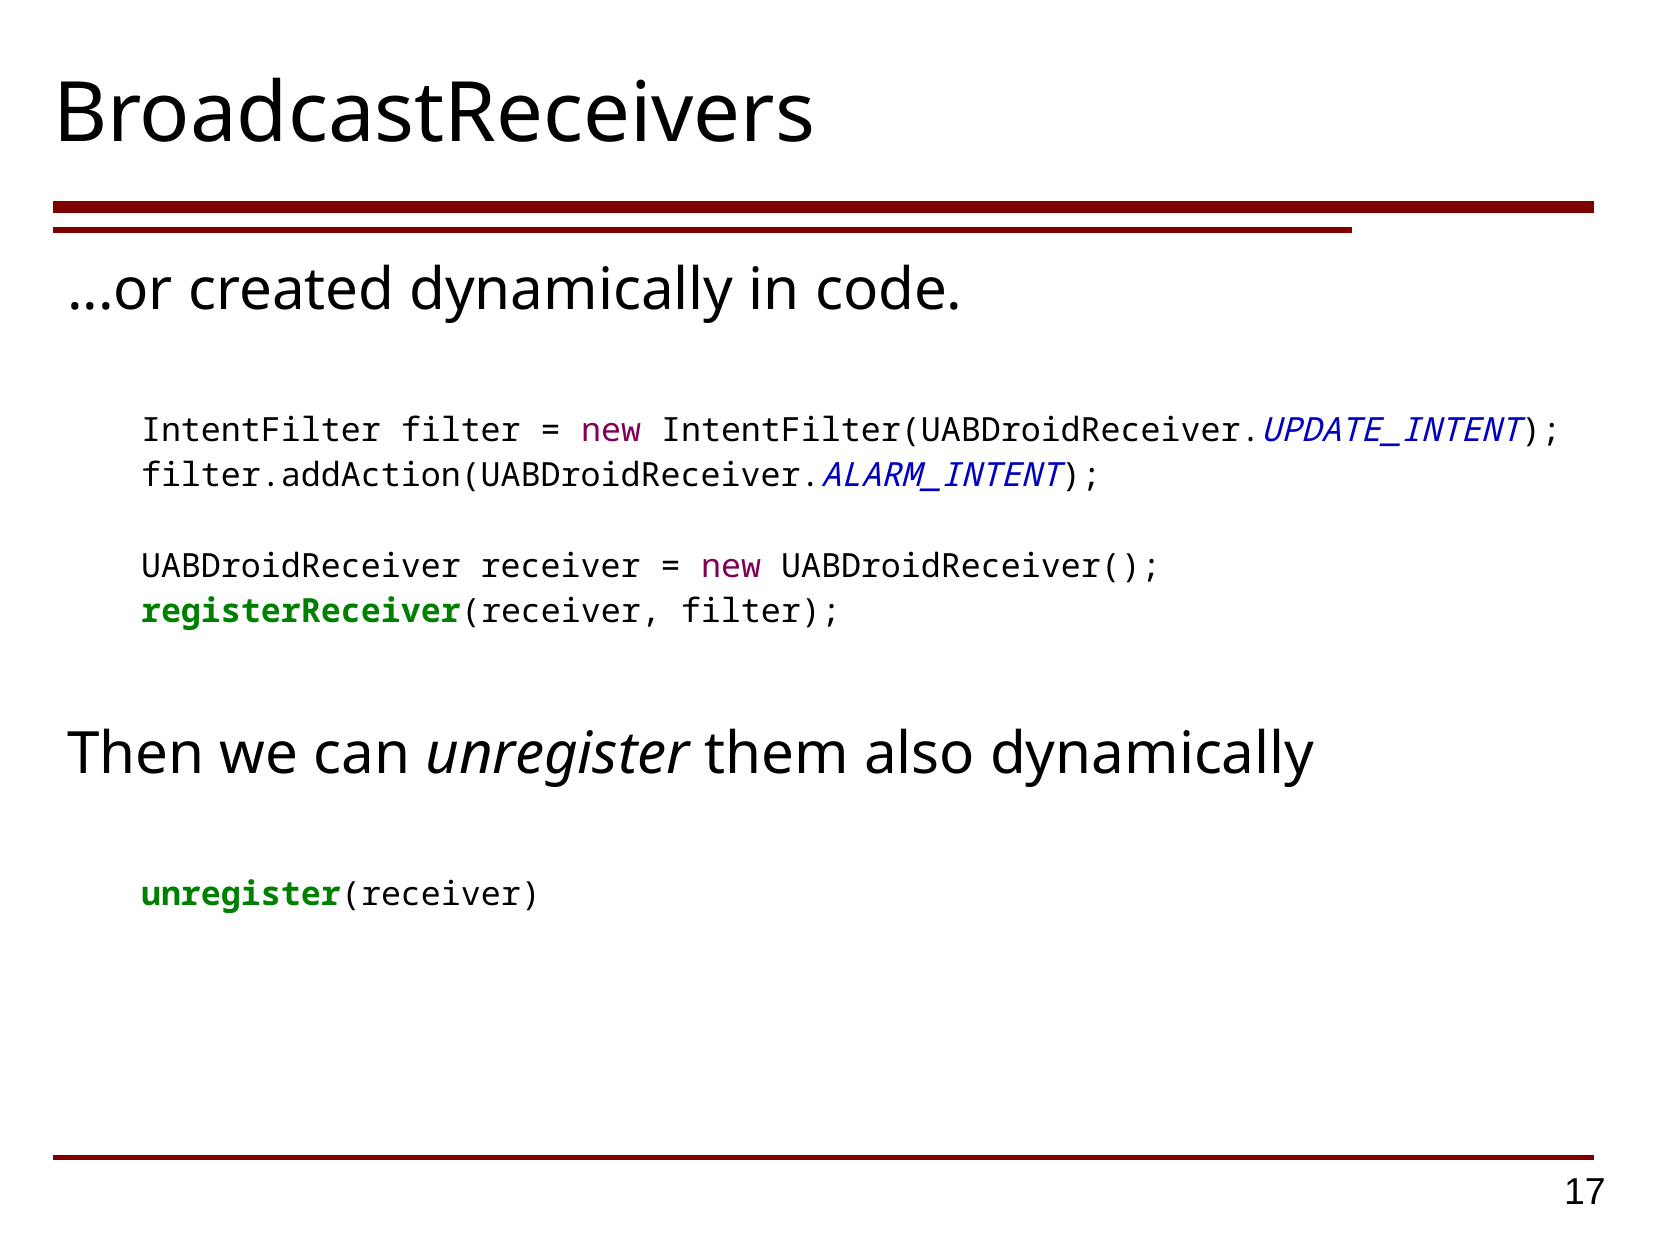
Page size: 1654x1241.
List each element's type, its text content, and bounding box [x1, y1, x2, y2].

text_box <número> [35, 1163, 1654, 1221]
text_box ...or created dynamically in code. IntentFilter filter = new IntentFilter(UABDroidReceiver.UPDATE_INTENT); filter.addAction(UABDroidReceiver.ALARM_INTENT); UABDroidReceiver receiver = new UABDroidReceiver(); registerReceiver(receiver, filter); Then we can unregister them also dynamically unregister(receiver) [52, 240, 1576, 1152]
subtitle BroadcastReceivers [53, 48, 1542, 172]
